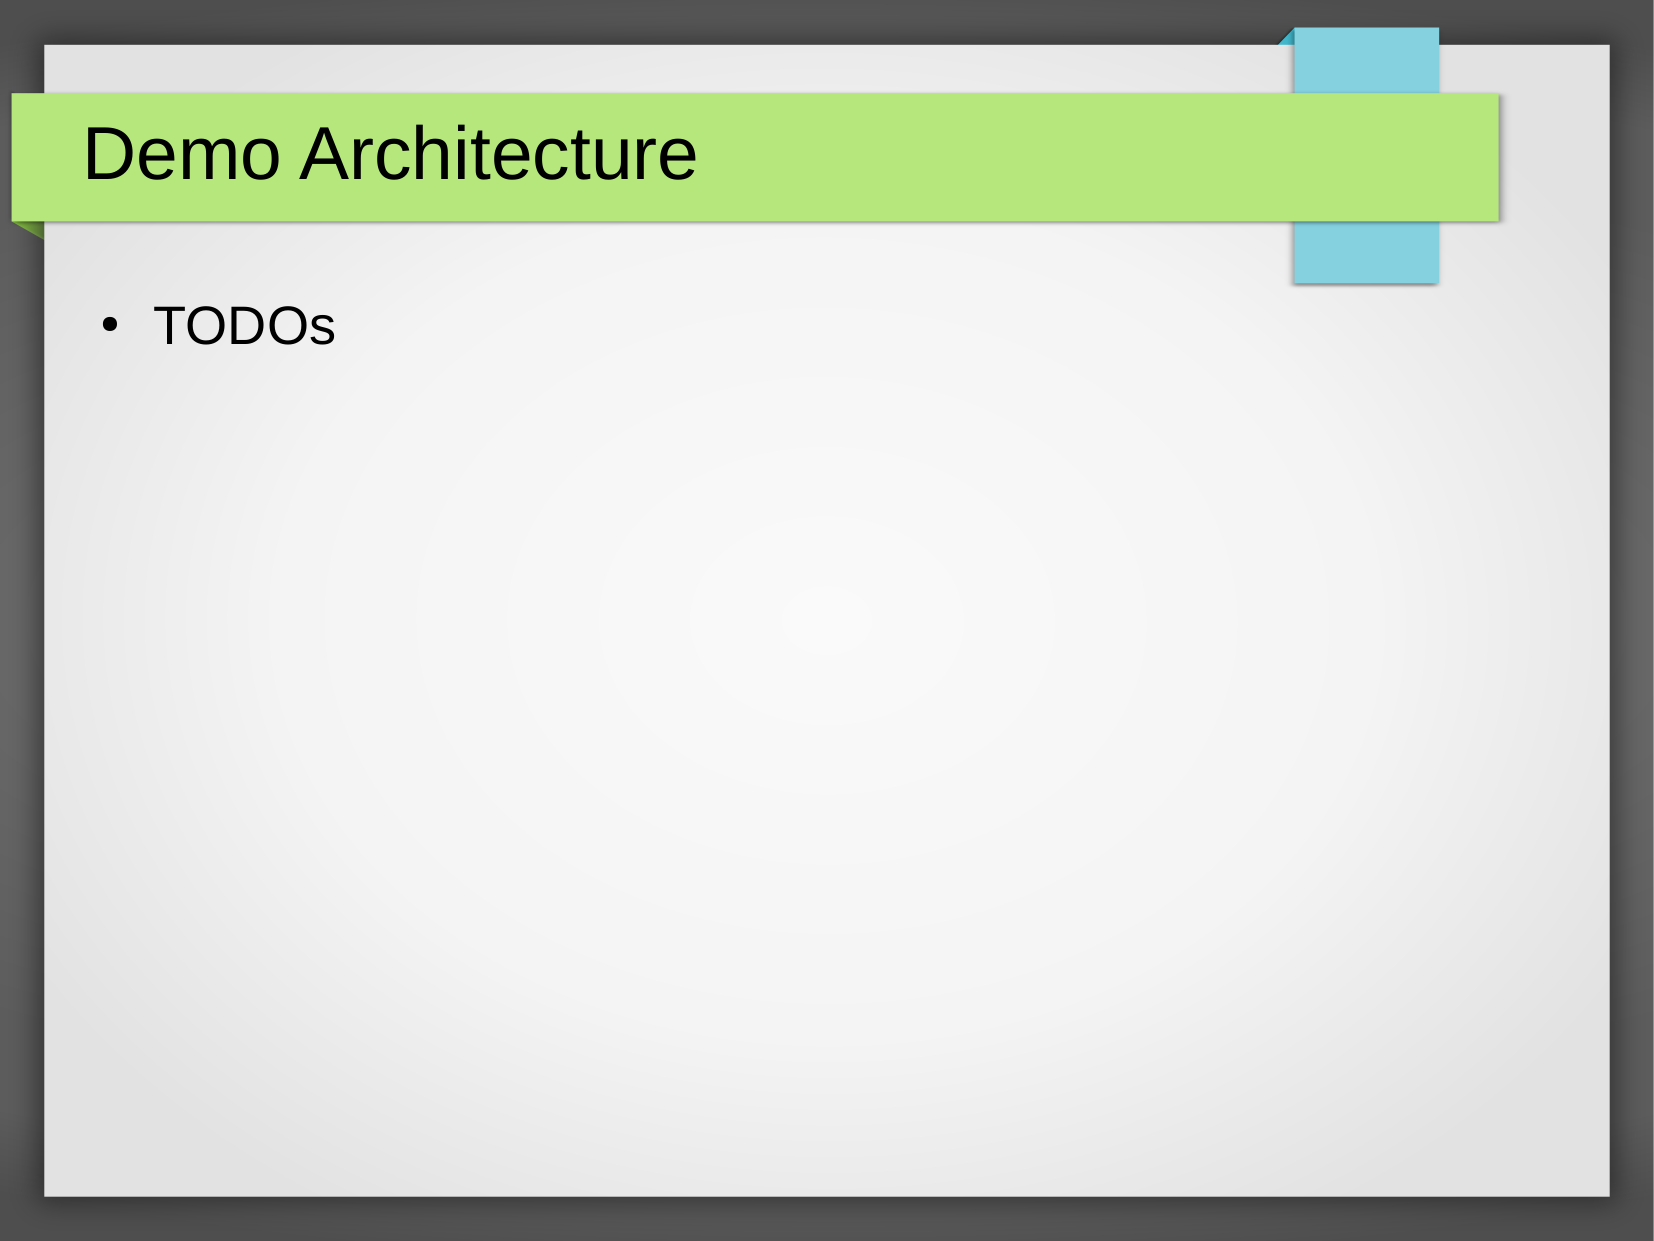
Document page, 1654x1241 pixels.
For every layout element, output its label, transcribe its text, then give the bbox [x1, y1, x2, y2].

title Demo Architecture [82, 94, 1264, 213]
picture [0, 0, 1654, 1241]
list TODOs [82, 295, 1571, 1015]
